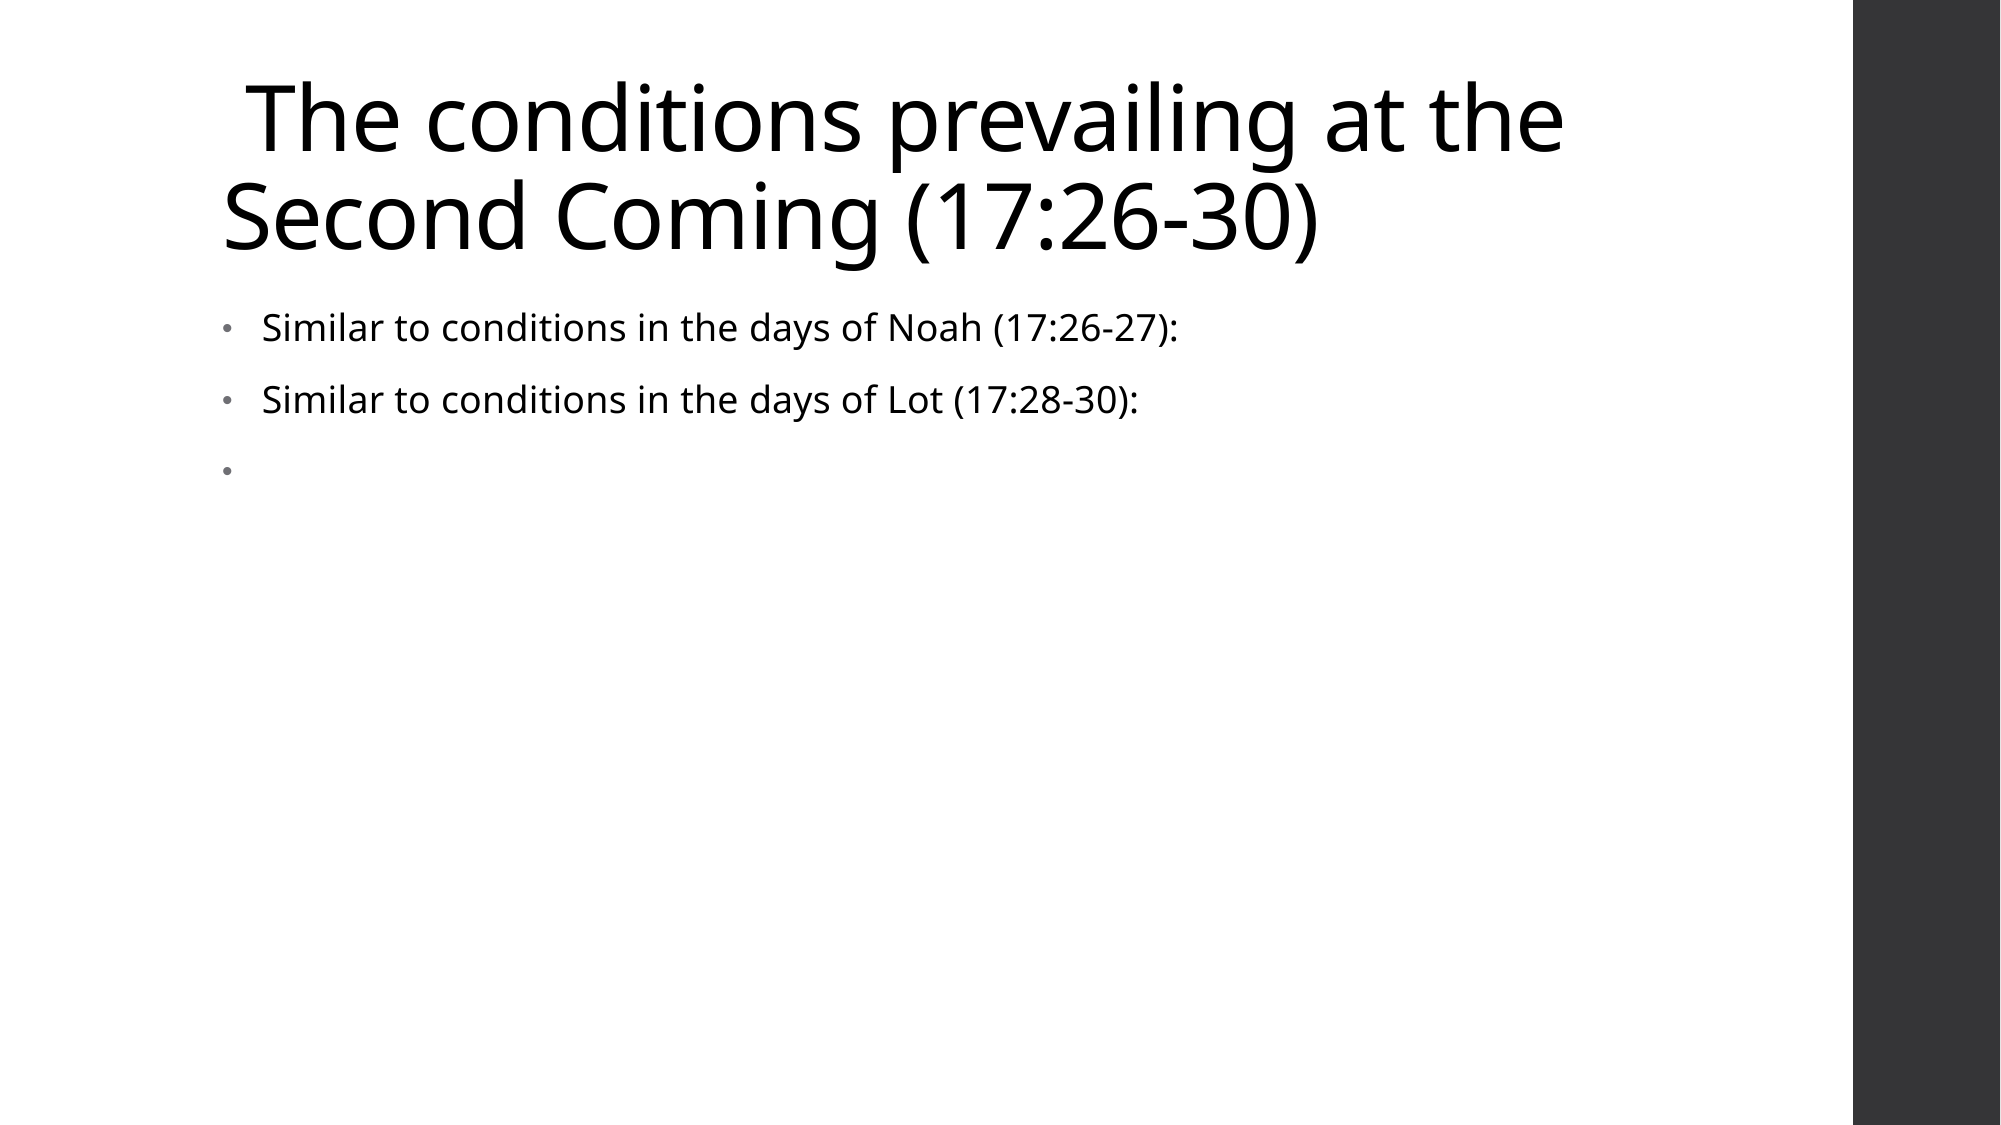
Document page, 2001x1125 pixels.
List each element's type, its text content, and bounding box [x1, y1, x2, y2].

list Similar to conditions in the days of Noah (17:26-27): Similar to conditions in the days of Lot (17:28-30): [206, 299, 1617, 1014]
title The conditions prevailing at the Second Coming (17:26-30) [206, 60, 1797, 278]
